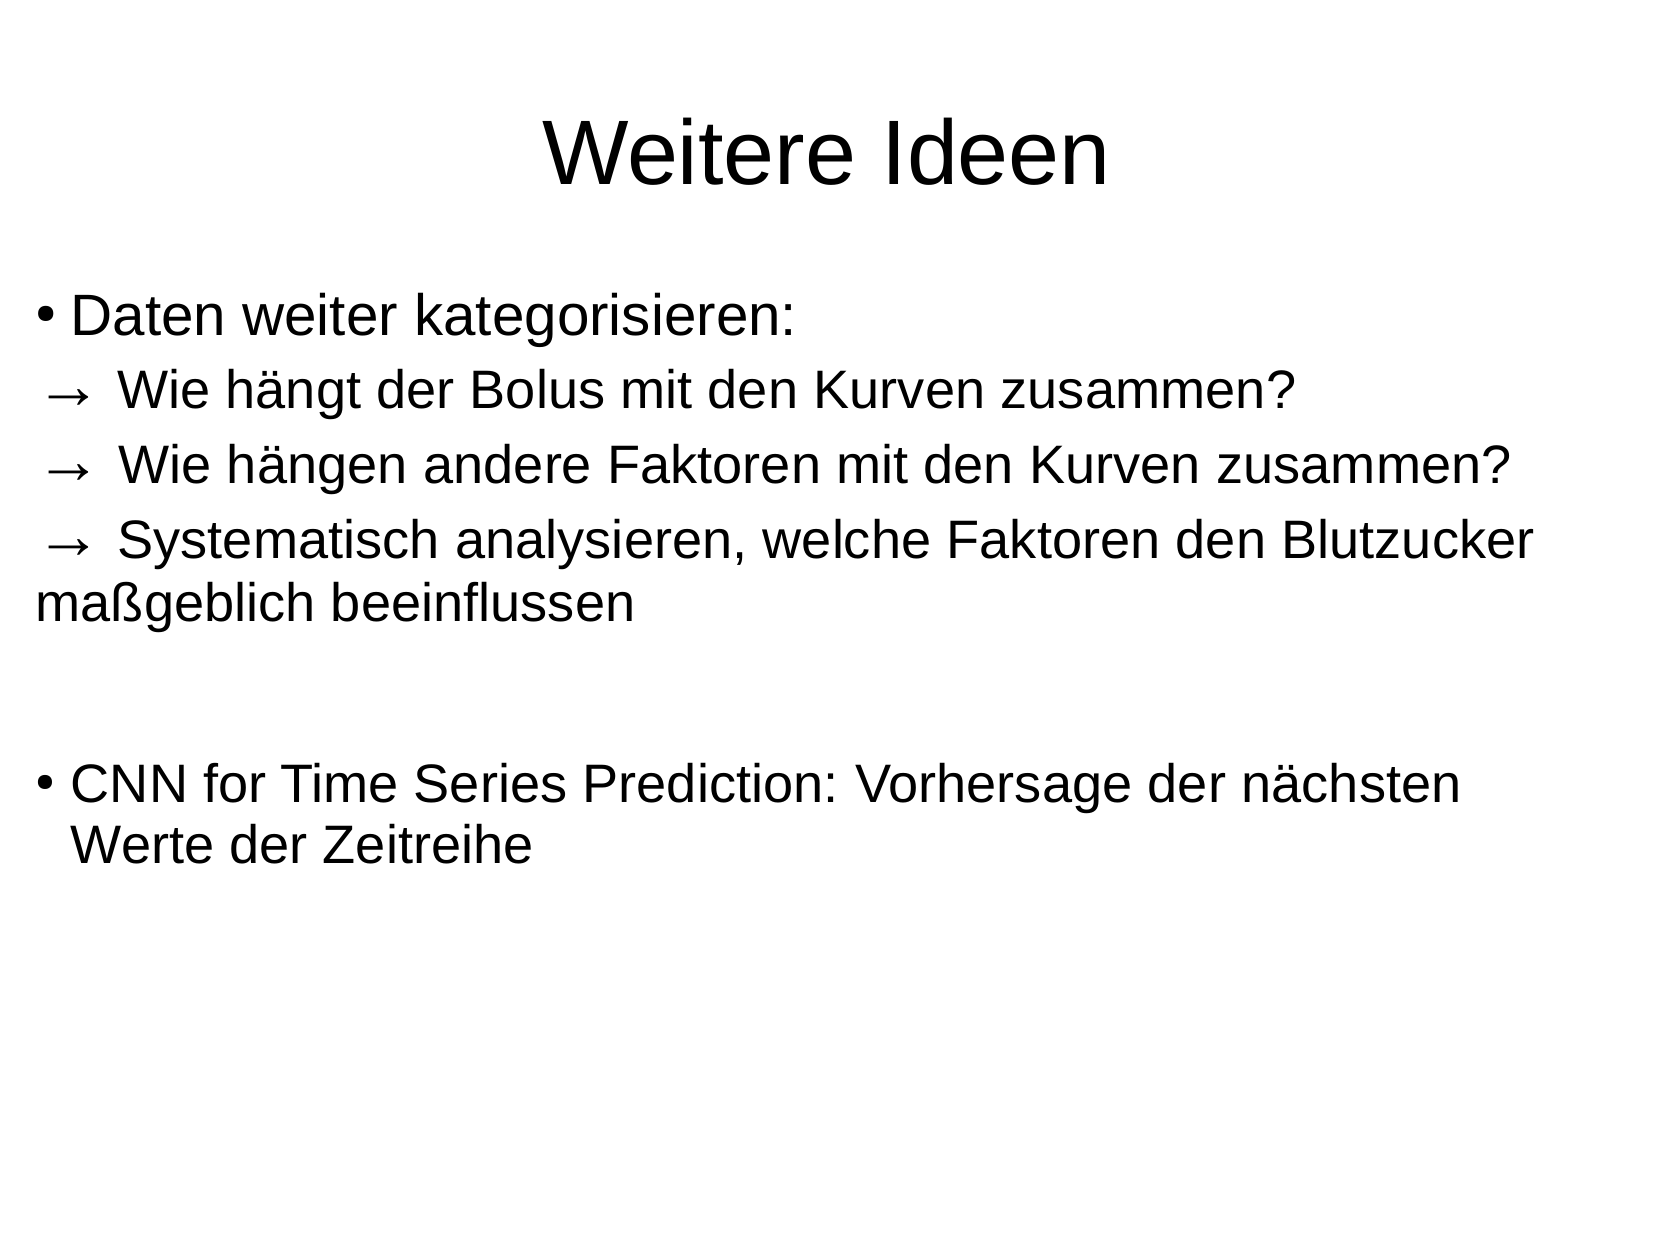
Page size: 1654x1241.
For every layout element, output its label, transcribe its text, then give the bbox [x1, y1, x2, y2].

subtitle Daten weiter kategorisieren: → Wie hängt der Bolus mit den Kurven zusammen? → Wie hängen andere Faktoren mit den Kurven zusammen? → Systematisch analysieren, welche Faktoren den Blutzucker maßgeblich beeinflussen CNN for Time Series Prediction: Vorhersage der nächsten Werte der Zeitreihe [35, 282, 1607, 1076]
title Weitere Ideen [82, 49, 1571, 257]
